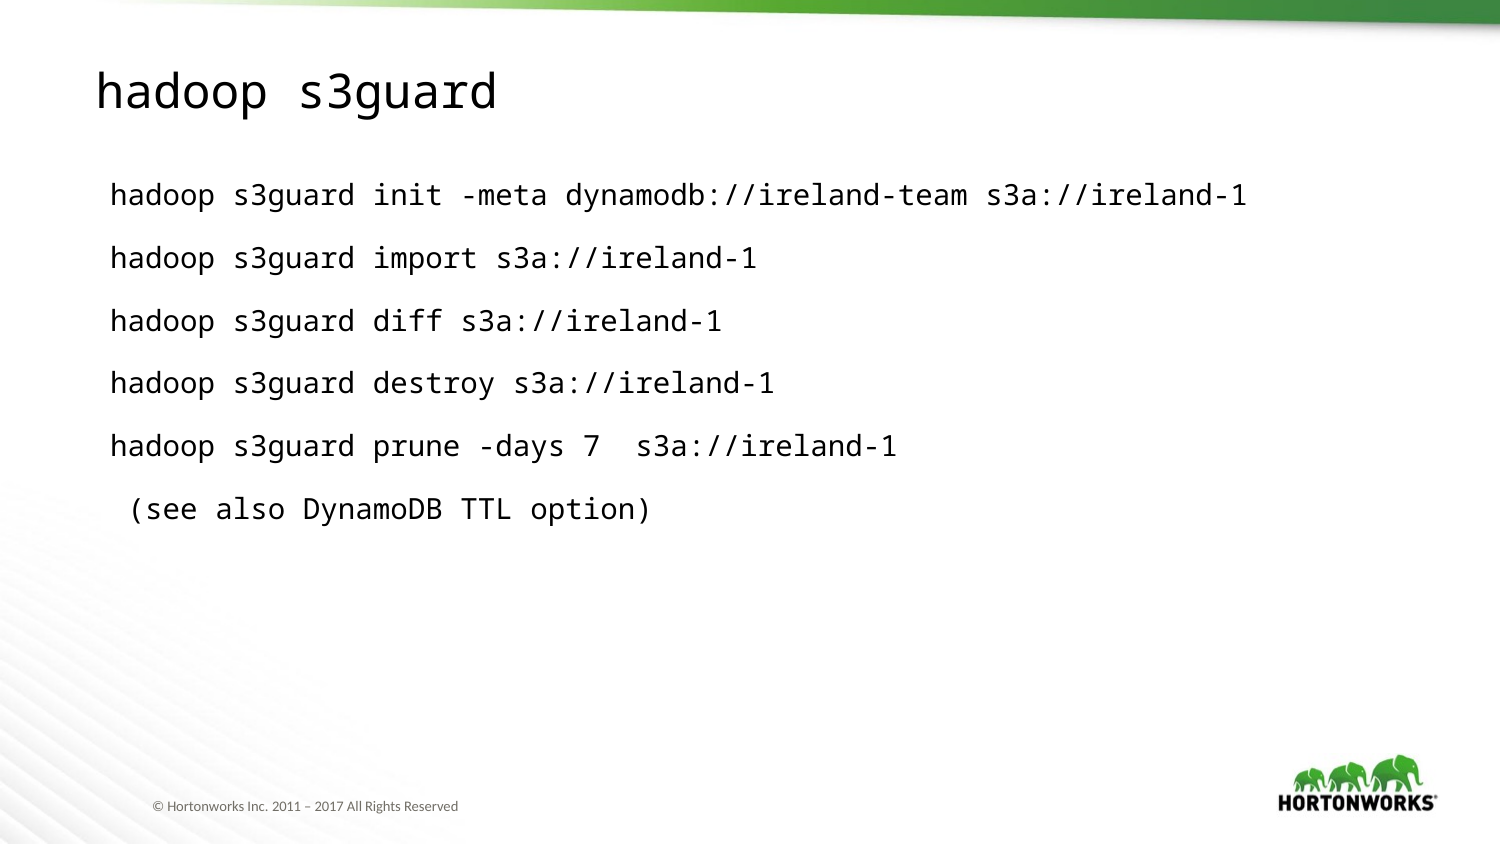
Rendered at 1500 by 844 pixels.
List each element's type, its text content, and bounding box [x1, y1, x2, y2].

picture [0, 0, 1500, 844]
list hadoop s3guard init -meta dynamodb://ireland-team s3a://ireland-1 hadoop s3guard import s3a://ireland-1 hadoop s3guard diff s3a://ireland-1 hadoop s3guard destroy s3a://ireland-1 hadoop s3guard prune -days 7 s3a://ireland-1 (see also DynamoDB TTL option) [86, 136, 1437, 741]
title hadoop s3guard [86, 69, 1437, 119]
